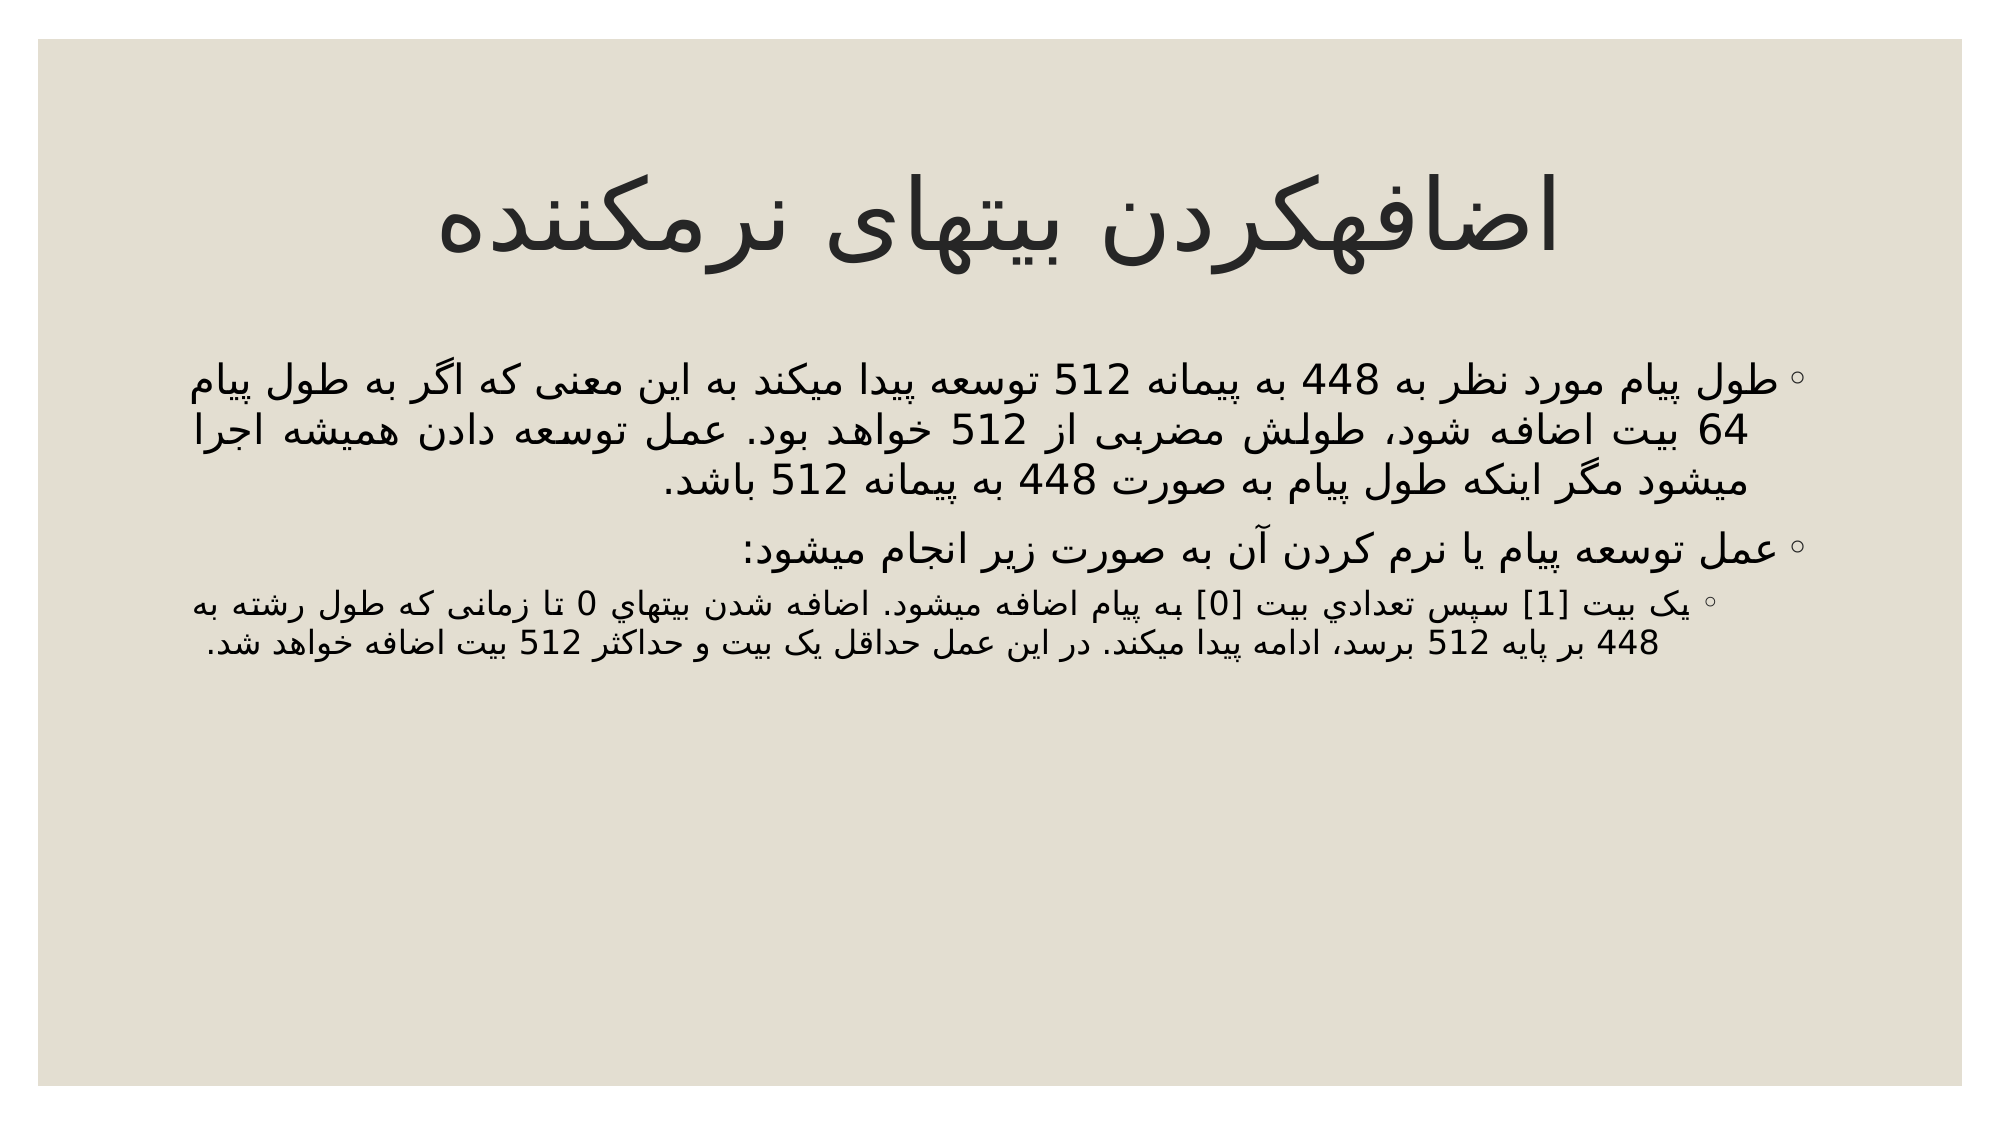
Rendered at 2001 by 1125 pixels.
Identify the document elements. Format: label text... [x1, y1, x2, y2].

list طول پیام مورد نظر به 448 به پیمانه 512 توسعه پیدا می‏کند به این معنی که اگر به طول پیام 64 بیت اضافه شود، طولش مضربی از 512 خواهد بود. عمل توسعه دادن همیشه اجرا می‏شود مگر اینکه طول پیام به صورت 448 به پیمانه 512 باشد. عمل توسعه پیام یا نرم کردن آن به صورت زیر انجام می‏شود: یک بیت [1] سپس تعدادي بیت [0] به پیام اضافه می‏شود. اضافه شدن بیتهاي 0 تا زمانی که طول رشته به 448 بر پایه 512 برسد، ادامه پیدا می‏کند. در این عمل حداقل یک بیت و حداکثر 512 بیت اضافه خواهد شد. [174, 345, 1825, 991]
title اضافه‏کردن بیت‏های نرم‏کننده [174, 105, 1825, 331]
